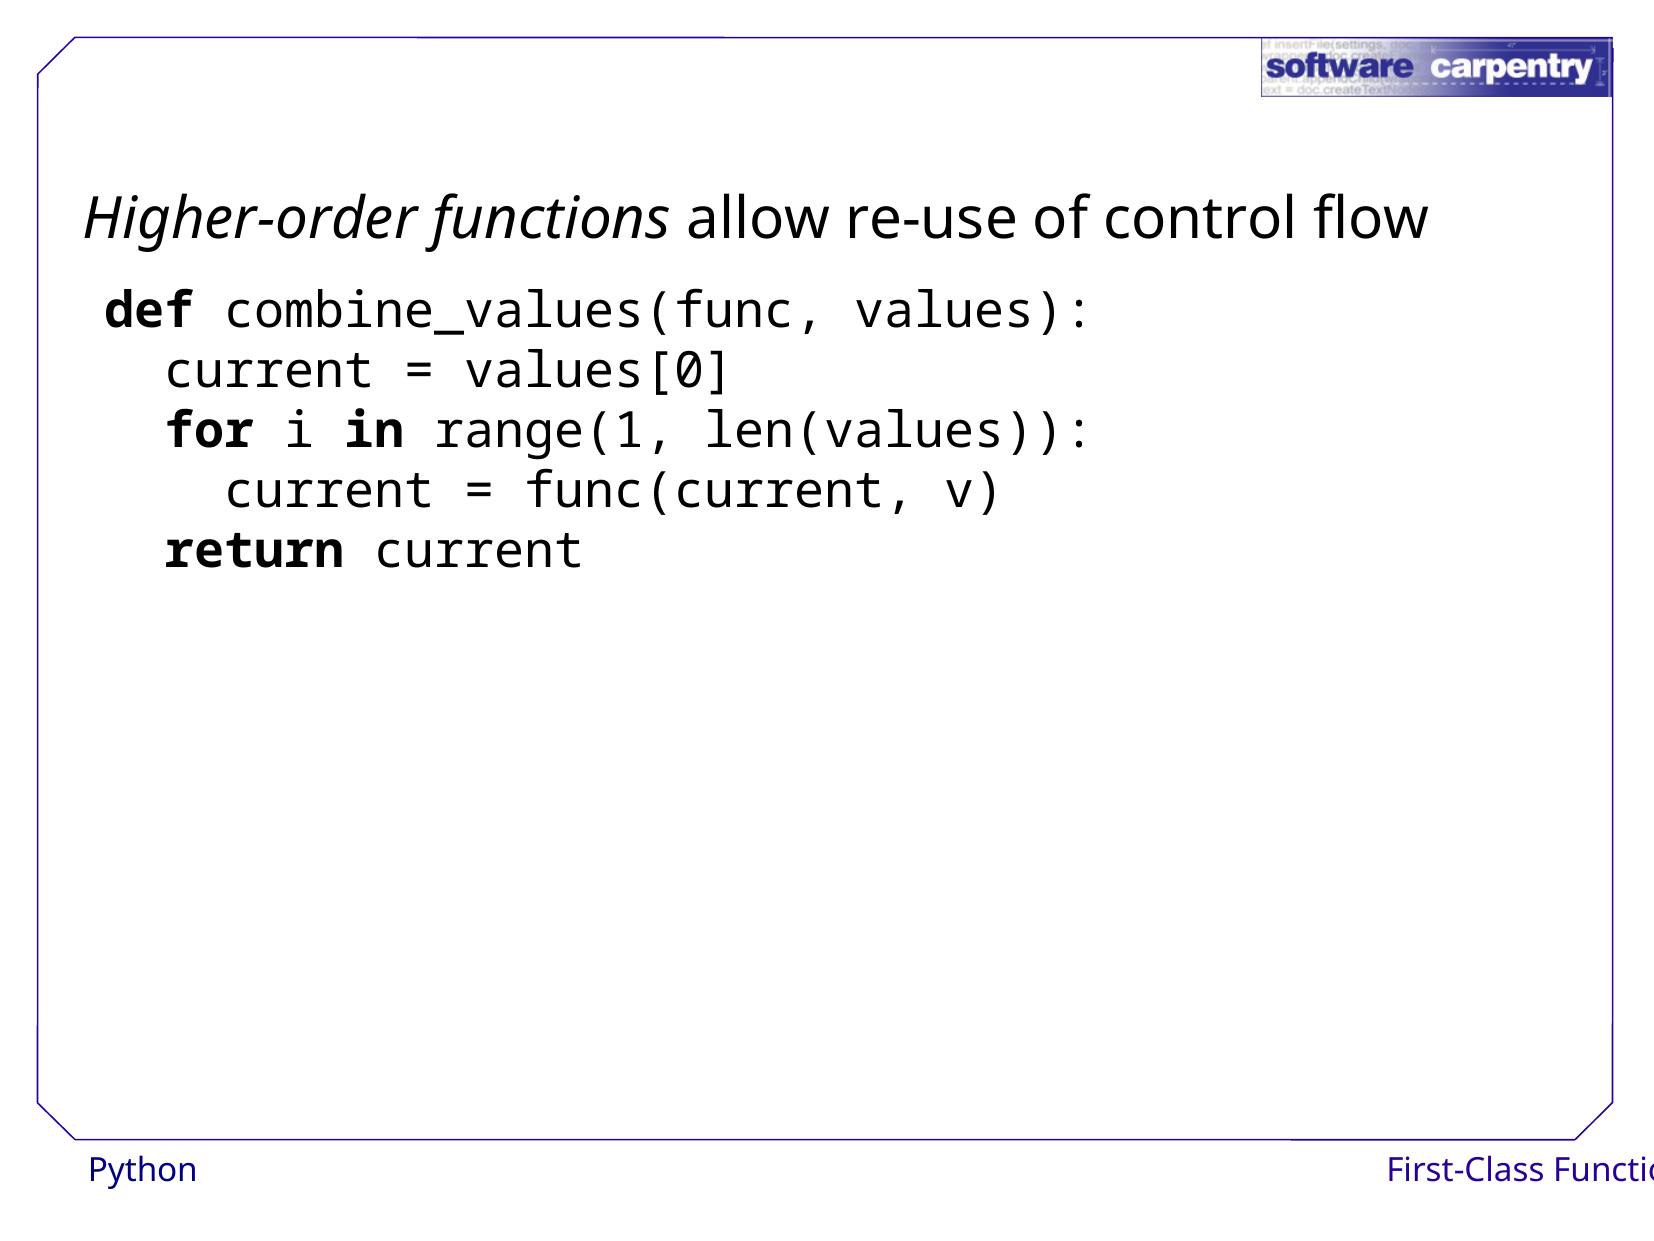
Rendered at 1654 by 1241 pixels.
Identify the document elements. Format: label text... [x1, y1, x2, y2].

text_box def combine_values(func, values): current = values[0] for i in range(1, len(values)): current = func(current, v) return current [89, 270, 1234, 1065]
text_box Higher-order functions allow re-use of control flow [68, 138, 1595, 259]
picture [1261, 39, 1613, 97]
